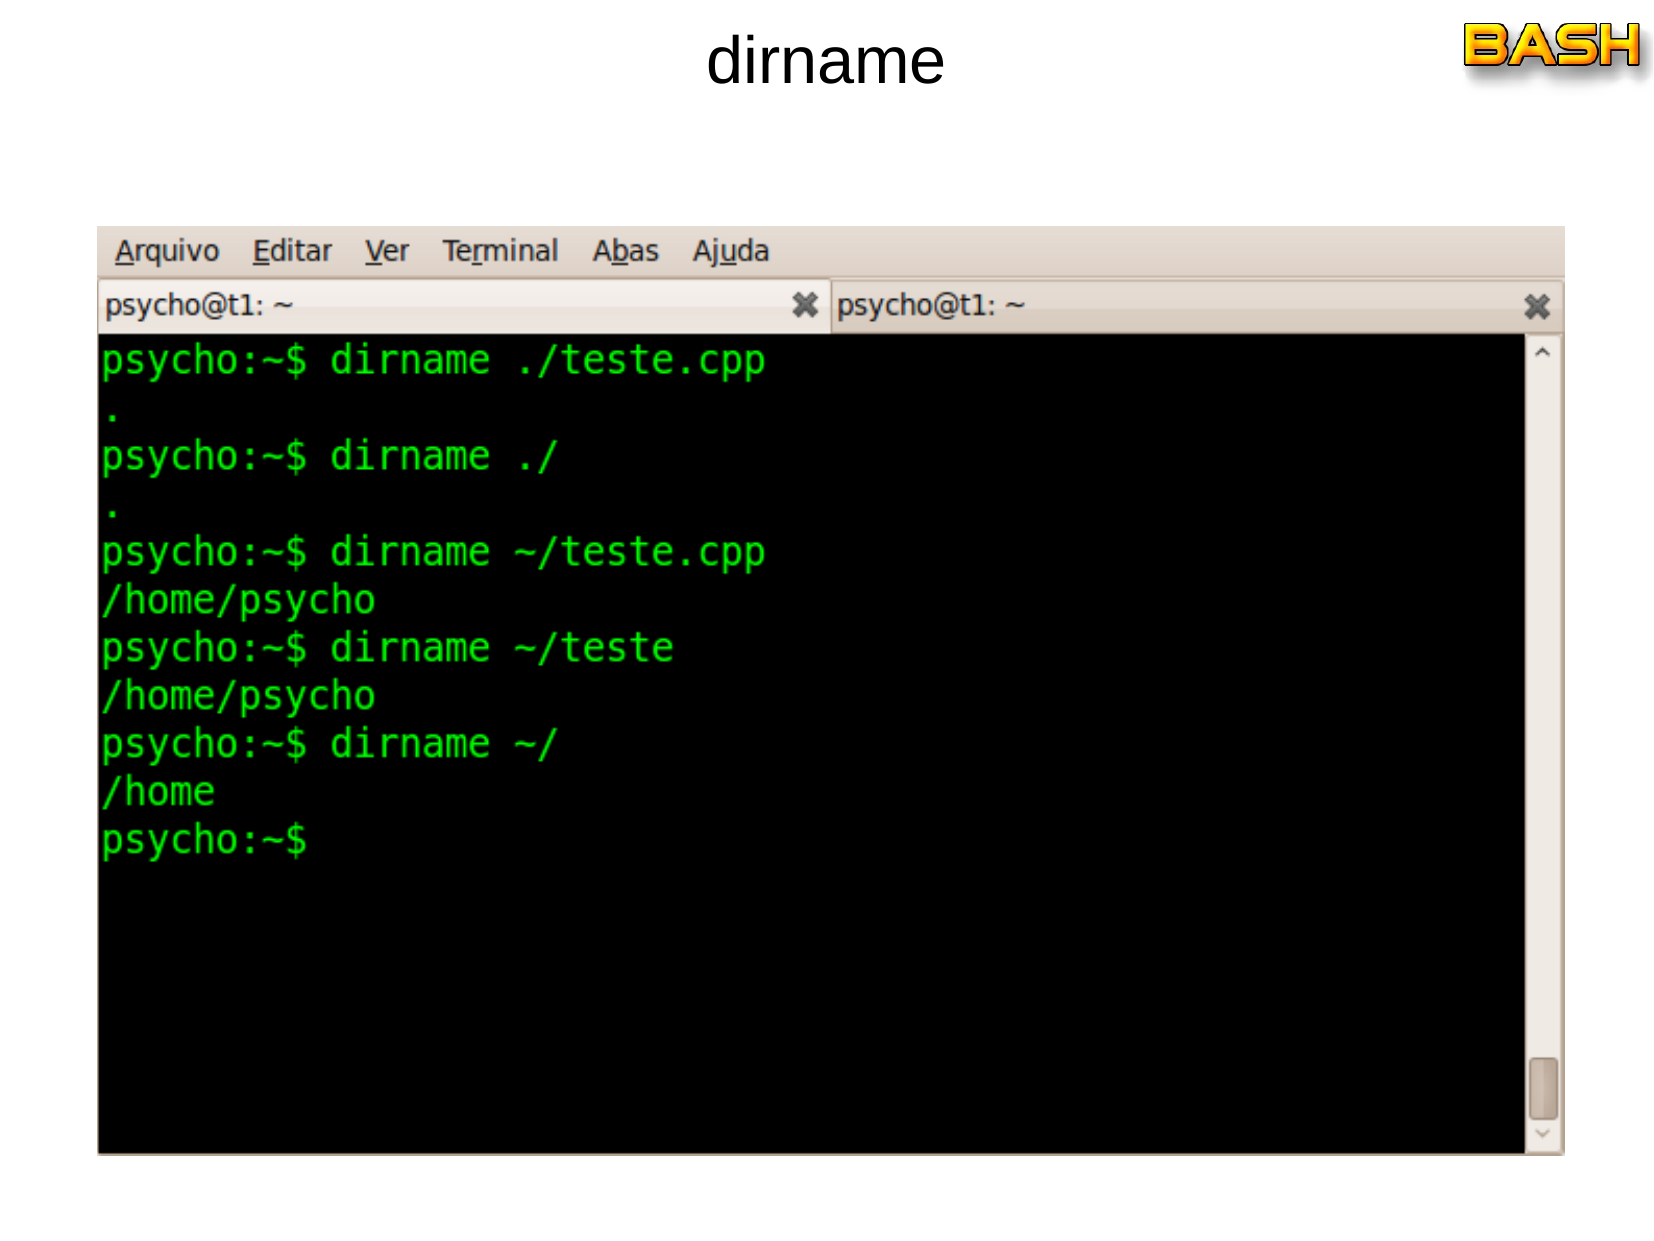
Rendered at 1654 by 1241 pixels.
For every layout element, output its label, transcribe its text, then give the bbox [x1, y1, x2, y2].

picture [1450, 0, 1654, 96]
picture [97, 226, 1565, 1156]
title dirname [82, 22, 1571, 98]
